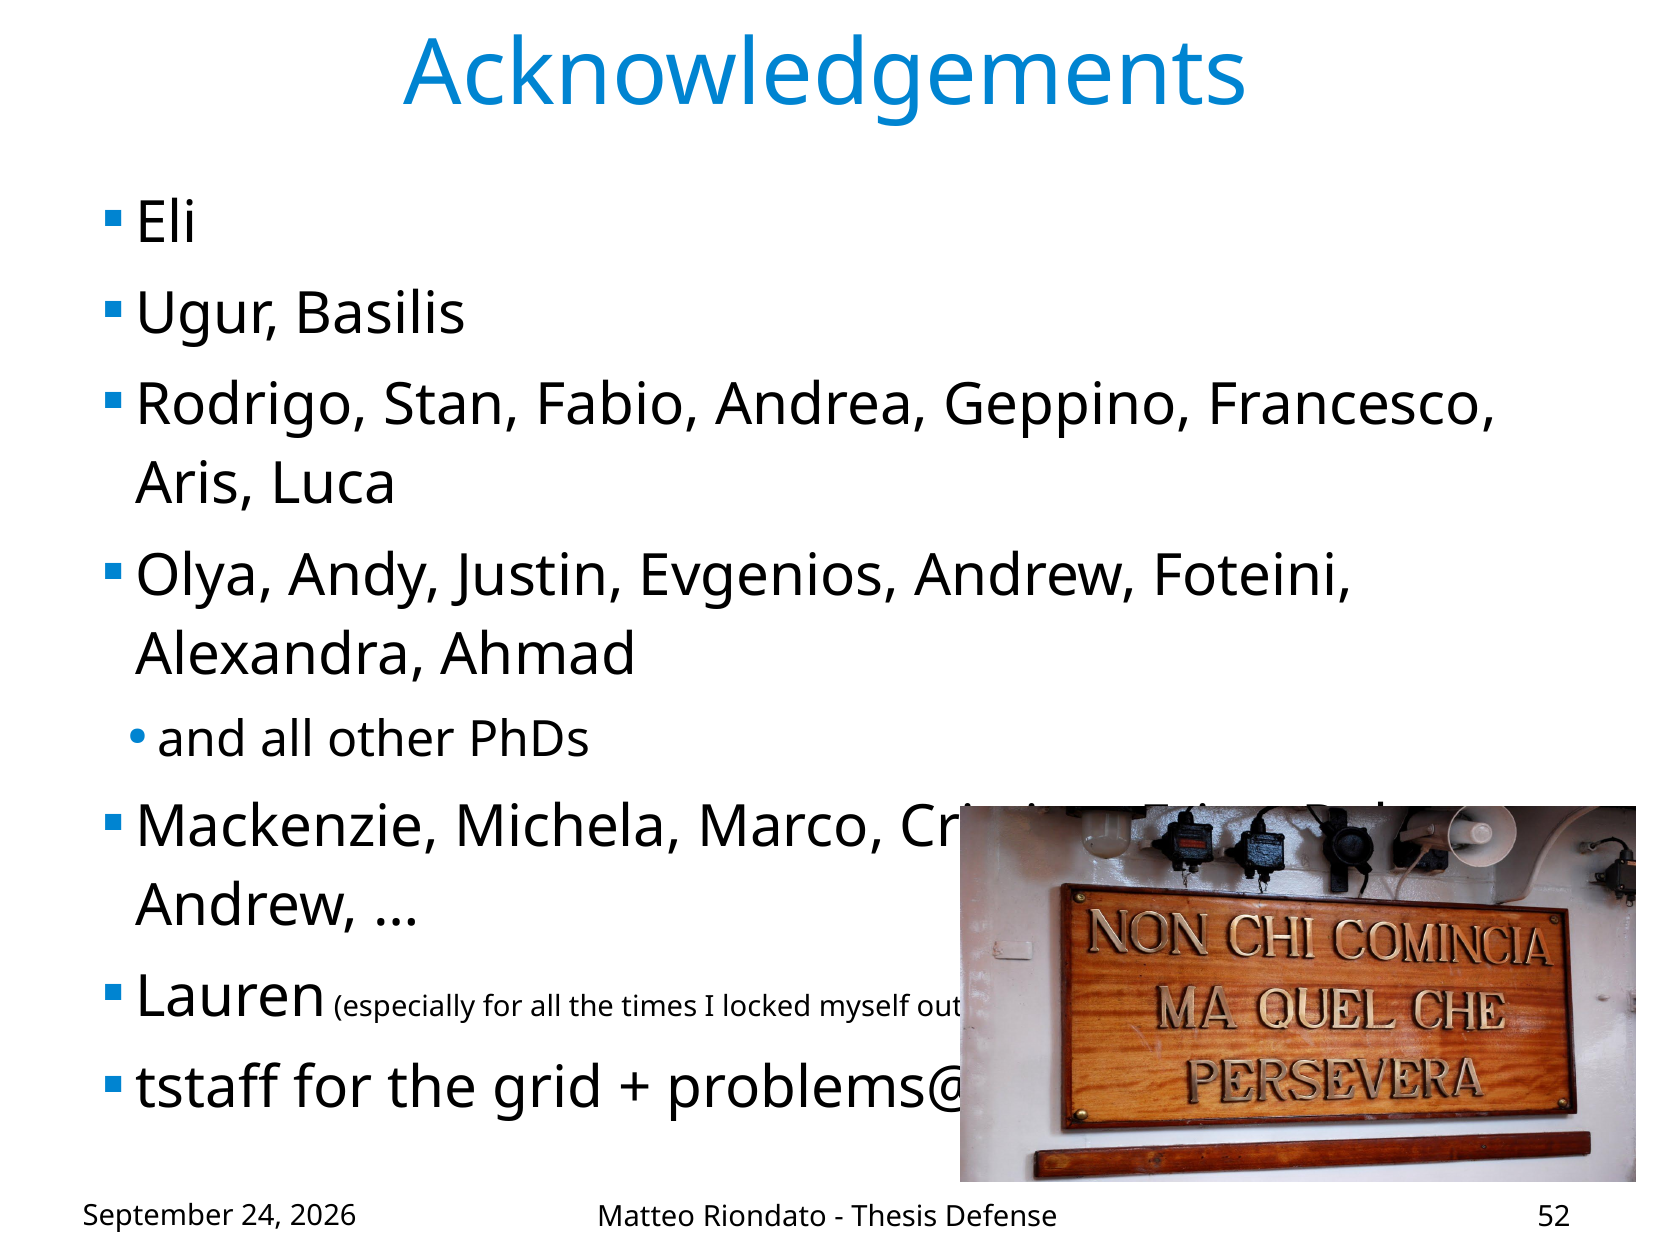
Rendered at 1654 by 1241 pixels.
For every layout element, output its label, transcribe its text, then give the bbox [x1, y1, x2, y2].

picture [960, 806, 1636, 1182]
list Eli Ugur, Basilis Rodrigo, Stan, Fabio, Andrea, Geppino, Francesco, Aris, Luca Olya, Andy, Justin, Evgenios, Andrew, Foteini, Alexandra, Ahmad and all other PhDs Mackenzie, Michela, Marco, Cristina, Erica, Robyn, Andrew, … Lauren (especially for all the times I locked myself out...), Genie, and Saara tstaff for the grid + problems@ [82, 180, 1571, 1186]
title Acknowledgements [82, 0, 1571, 139]
